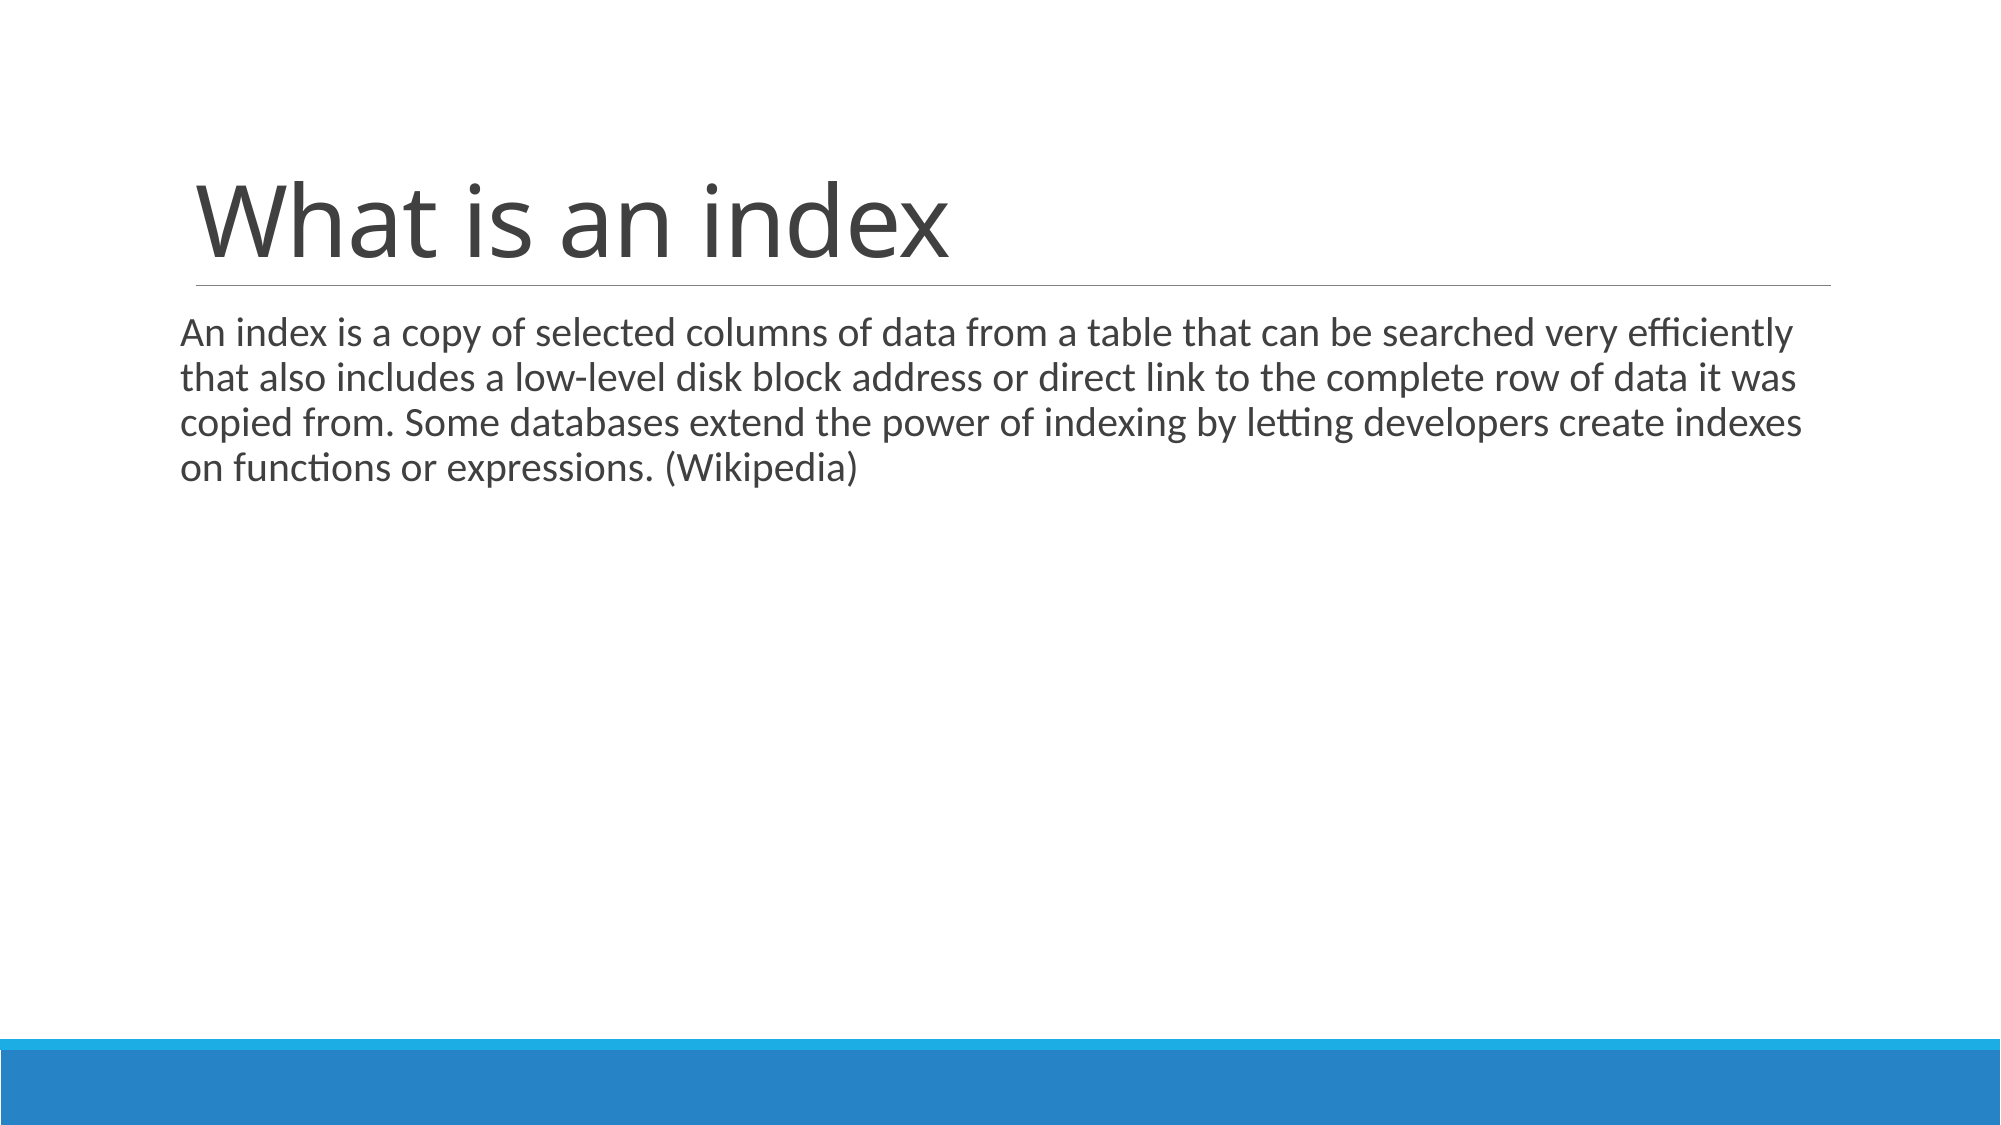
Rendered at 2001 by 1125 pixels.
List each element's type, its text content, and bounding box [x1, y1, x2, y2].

list An index is a copy of selected columns of data from a table that can be searched very efficiently that also includes a low-level disk block address or direct link to the complete row of data it was copied from. Some databases extend the power of indexing by letting developers create indexes on functions or expressions. (Wikipedia) [180, 302, 1831, 963]
title What is an index [180, 47, 1831, 286]
